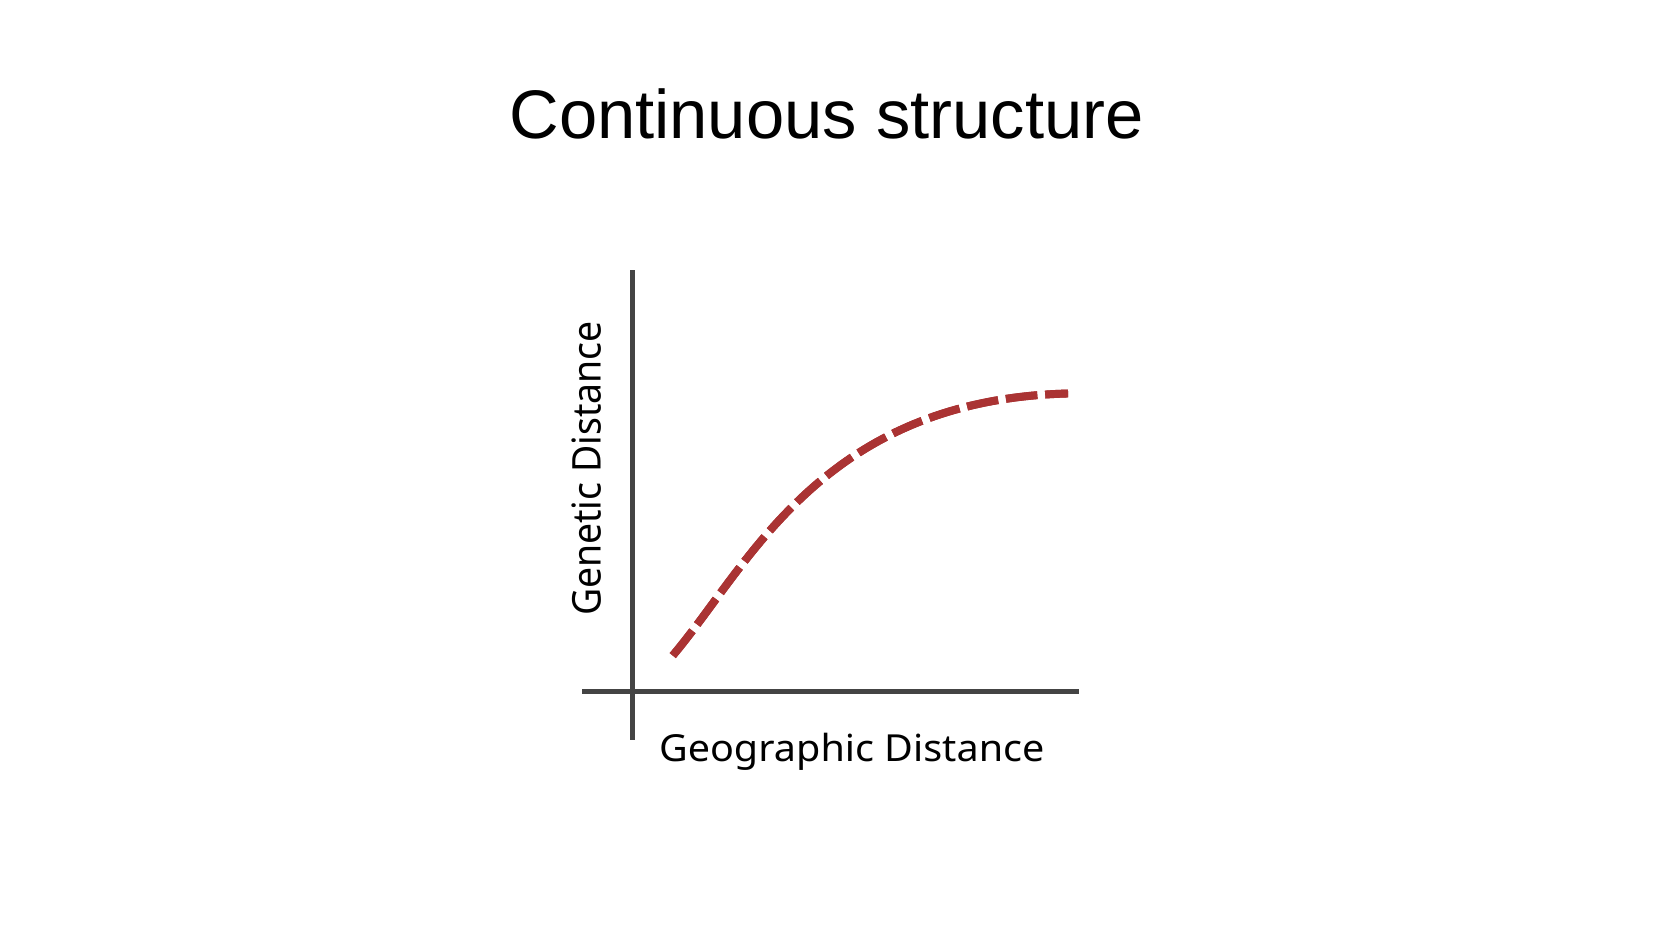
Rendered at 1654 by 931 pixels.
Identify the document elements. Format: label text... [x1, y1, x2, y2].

title Continuous structure [82, 37, 1571, 193]
picture [570, 270, 1081, 810]
